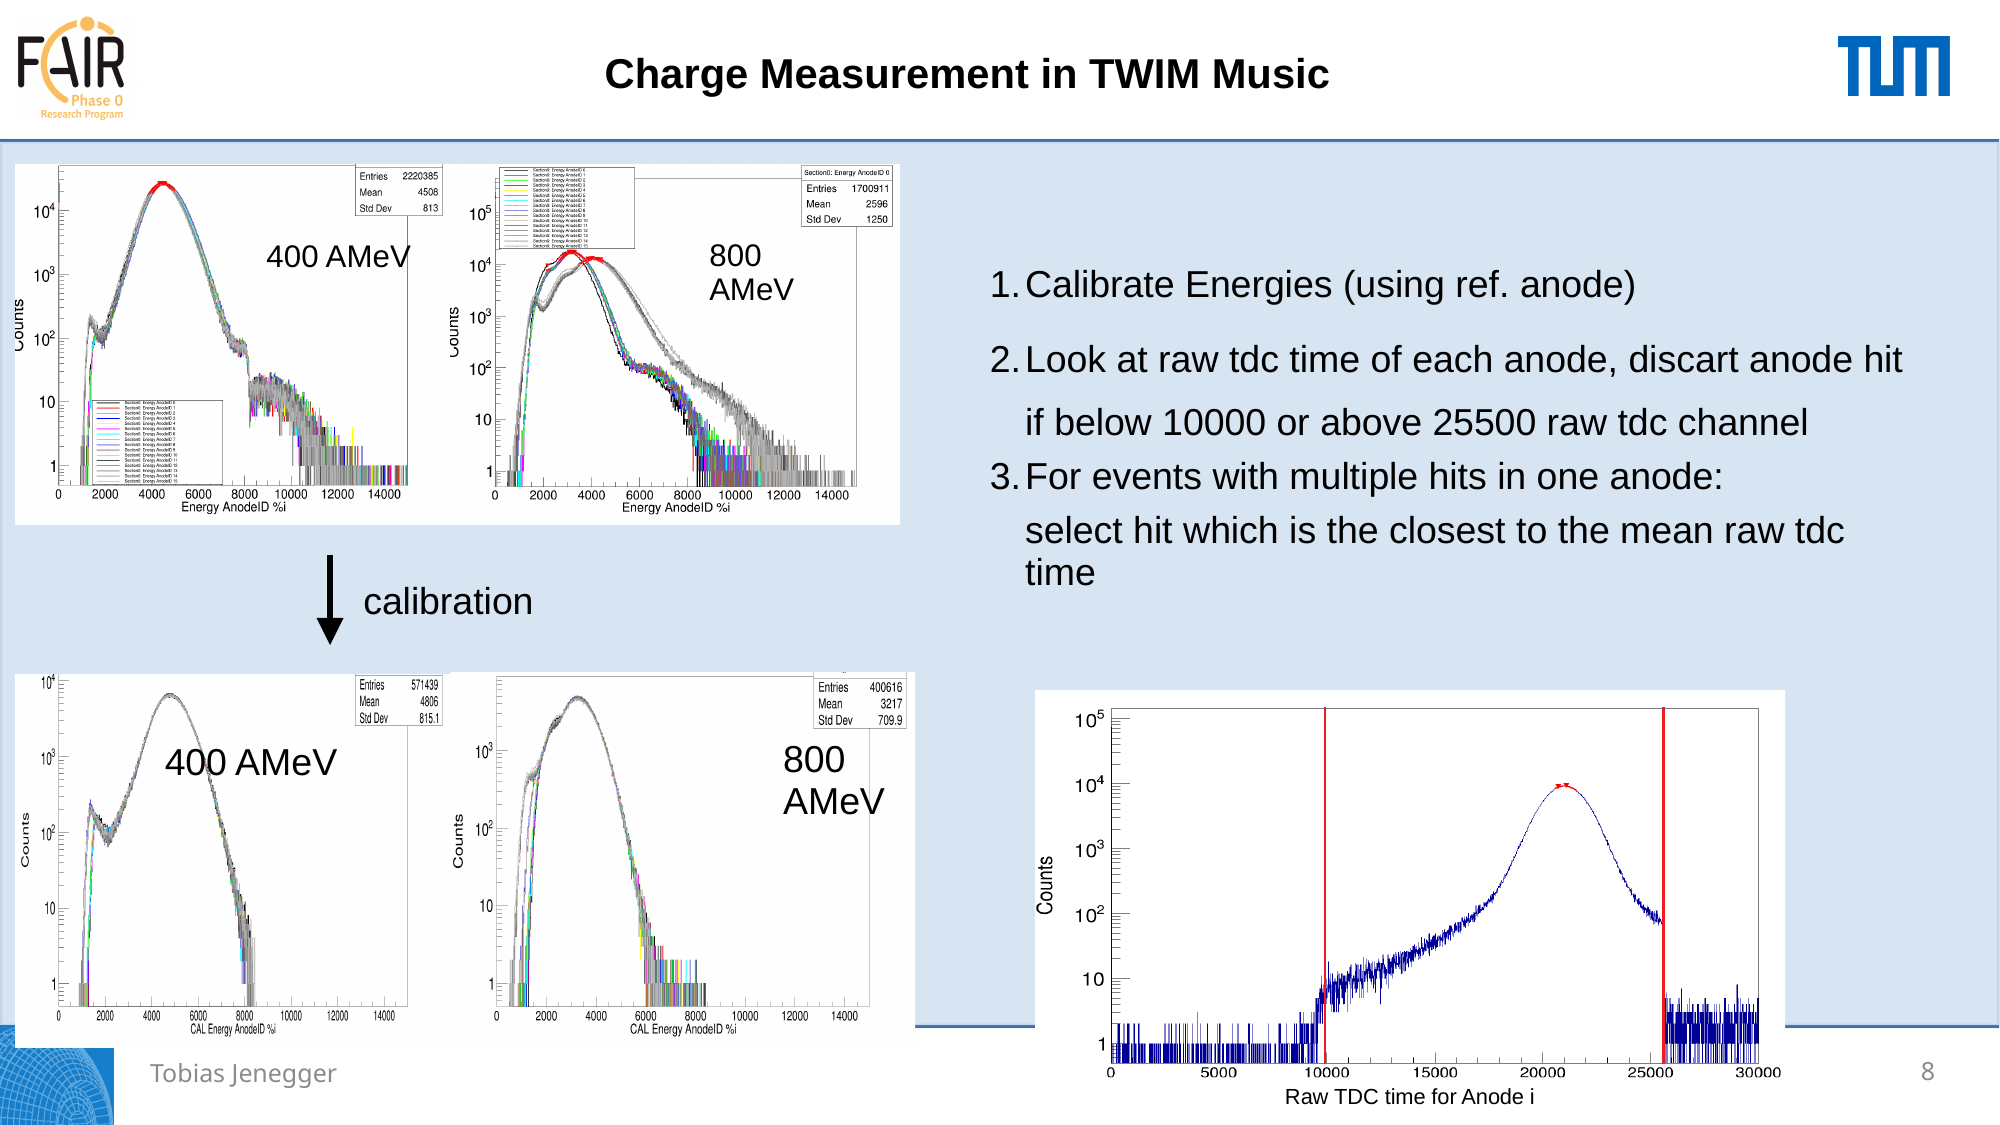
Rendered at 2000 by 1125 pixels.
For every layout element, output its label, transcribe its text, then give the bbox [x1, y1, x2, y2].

text_box Raw TDC time for Anode i [1035, 1077, 1786, 1117]
text_box Charge Measurement in TWIM Music [255, 43, 1681, 105]
picture [1838, 36, 1950, 96]
picture [15, 164, 901, 526]
text_box Calibrate Energies (using ref. anode) Look at raw tdc time of each anode, discart anode hit if below 10000 or above 25500 raw tdc channel For events with multiple hits in one anode: select hit which is the closest to the mean raw tdc time [975, 256, 1936, 811]
text_box 400 AMeV [150, 734, 391, 795]
text_box calibration [348, 573, 754, 631]
text_box 800 AMeV [768, 730, 907, 899]
text_box 400 AMeV [251, 231, 434, 282]
text_box 800 AMeV [694, 230, 825, 321]
picture [1035, 690, 1786, 1077]
picture [15, 15, 142, 120]
picture [0, 672, 916, 1125]
